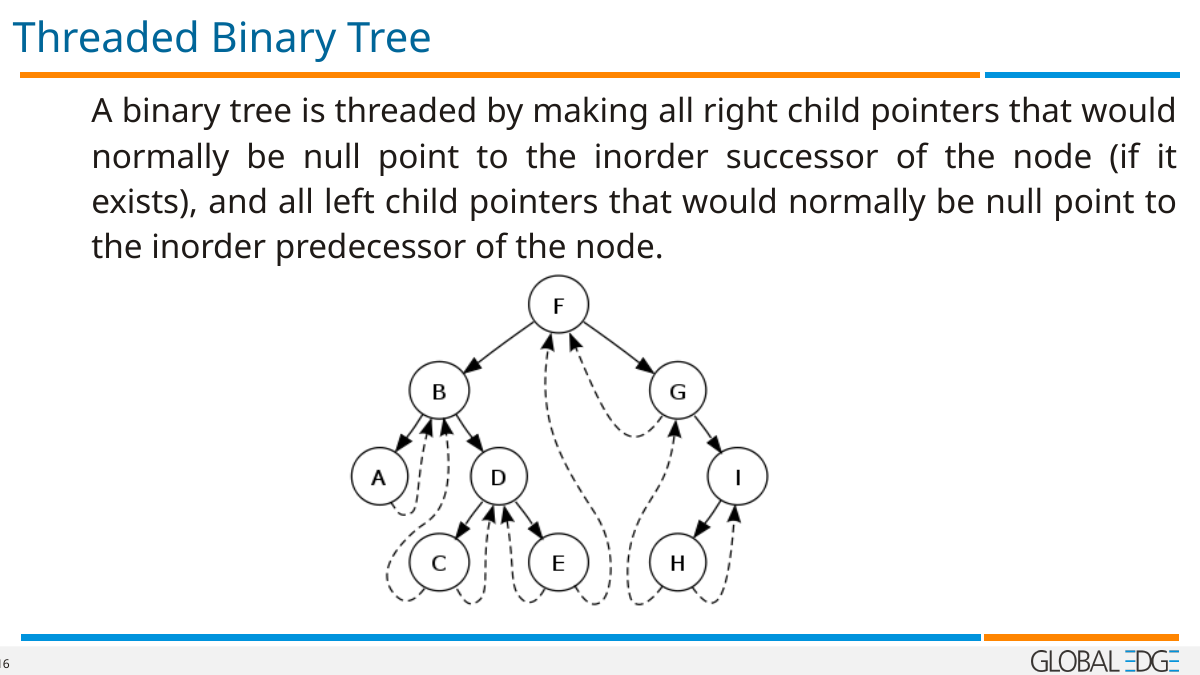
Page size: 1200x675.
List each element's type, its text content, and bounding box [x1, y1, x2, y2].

picture [342, 259, 781, 617]
title Threaded Binary Tree [12, 9, 1088, 63]
picture [1031, 650, 1179, 672]
list A binary tree is threaded by making all right child pointers that would normally be null point to the inorder successor of the node (if it exists), and all left child pointers that would normally be null point to the inorder predecessor of the node. [20, 87, 1179, 628]
